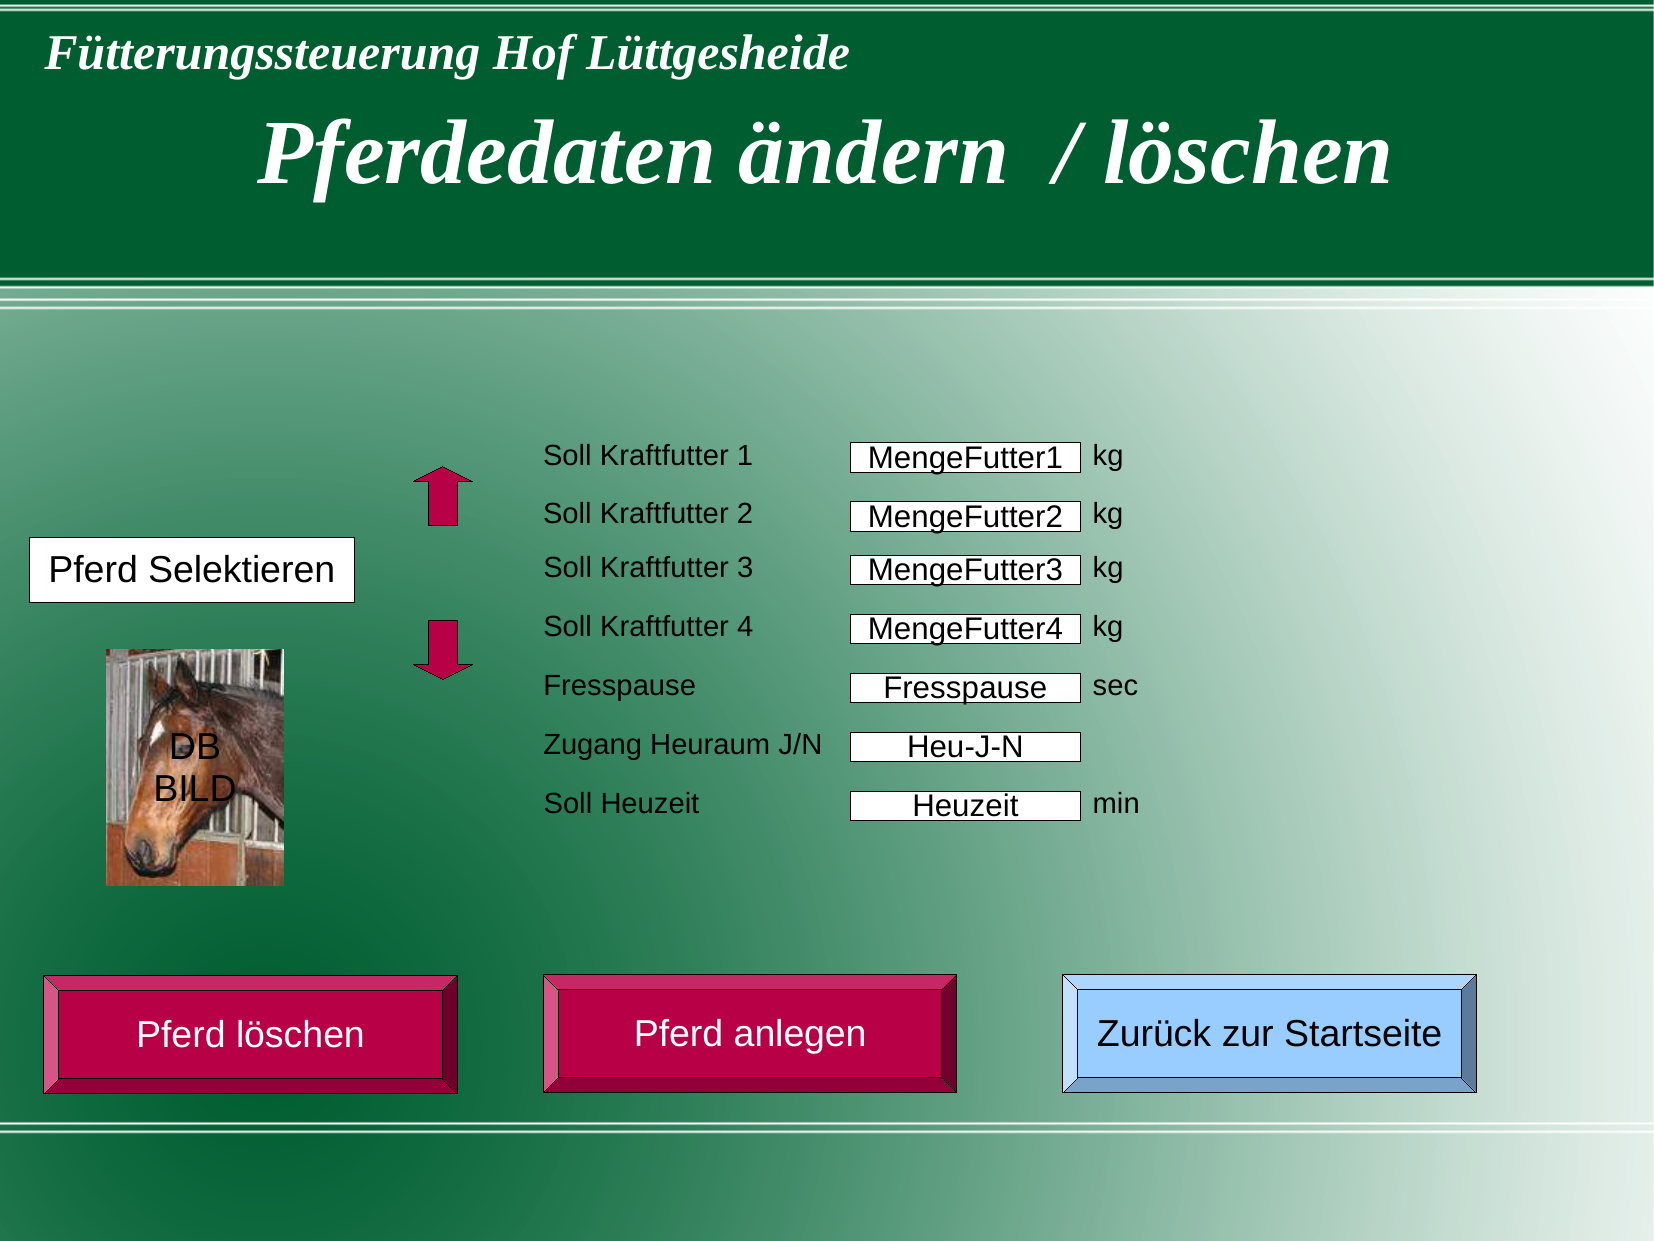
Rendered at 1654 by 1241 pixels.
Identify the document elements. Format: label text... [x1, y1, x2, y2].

text_box Fresspause [528, 661, 857, 710]
text_box Heu-J-N [857, 732, 1081, 762]
text_box Pferd Selektieren [29, 537, 355, 603]
text_box Heuzeit [857, 791, 1077, 821]
text_box Soll Kraftfutter 3 [528, 543, 857, 591]
text_box Soll Kraftfutter 2 [528, 490, 857, 538]
text_box Soll Heuzeit [528, 779, 857, 828]
text_box min [1077, 779, 1406, 828]
text_box Soll Kraftfutter 1 [528, 431, 857, 479]
text_box kg [1077, 543, 1406, 591]
text_box sec [1077, 661, 1406, 710]
text_box Fresspause [857, 673, 1077, 703]
picture [0, 0, 1654, 1241]
text_box kg [1077, 431, 1406, 479]
text_box MengeFutter4 [857, 614, 1077, 644]
text_box MengeFutter1 [857, 442, 1077, 473]
text_box Soll Kraftfutter 4 [528, 602, 857, 650]
text_box [413, 466, 473, 526]
title Pferdedaten ändern / löschen [82, 49, 1571, 257]
text_box Zugang Heuraum J/N [528, 720, 857, 769]
text_box Fütterungssteuerung Hof Lüttgesheide [29, 17, 866, 89]
text_box Pferd anlegen [559, 990, 941, 1077]
text_box MengeFutter3 [857, 555, 1077, 585]
text_box MengeFutter2 [857, 501, 1077, 532]
text_box Pferd löschen [59, 991, 442, 1078]
text_box [413, 620, 473, 680]
text_box Zurück zur Startseite [1078, 990, 1461, 1077]
text_box kg [1077, 490, 1406, 538]
text_box kg [1077, 602, 1406, 650]
